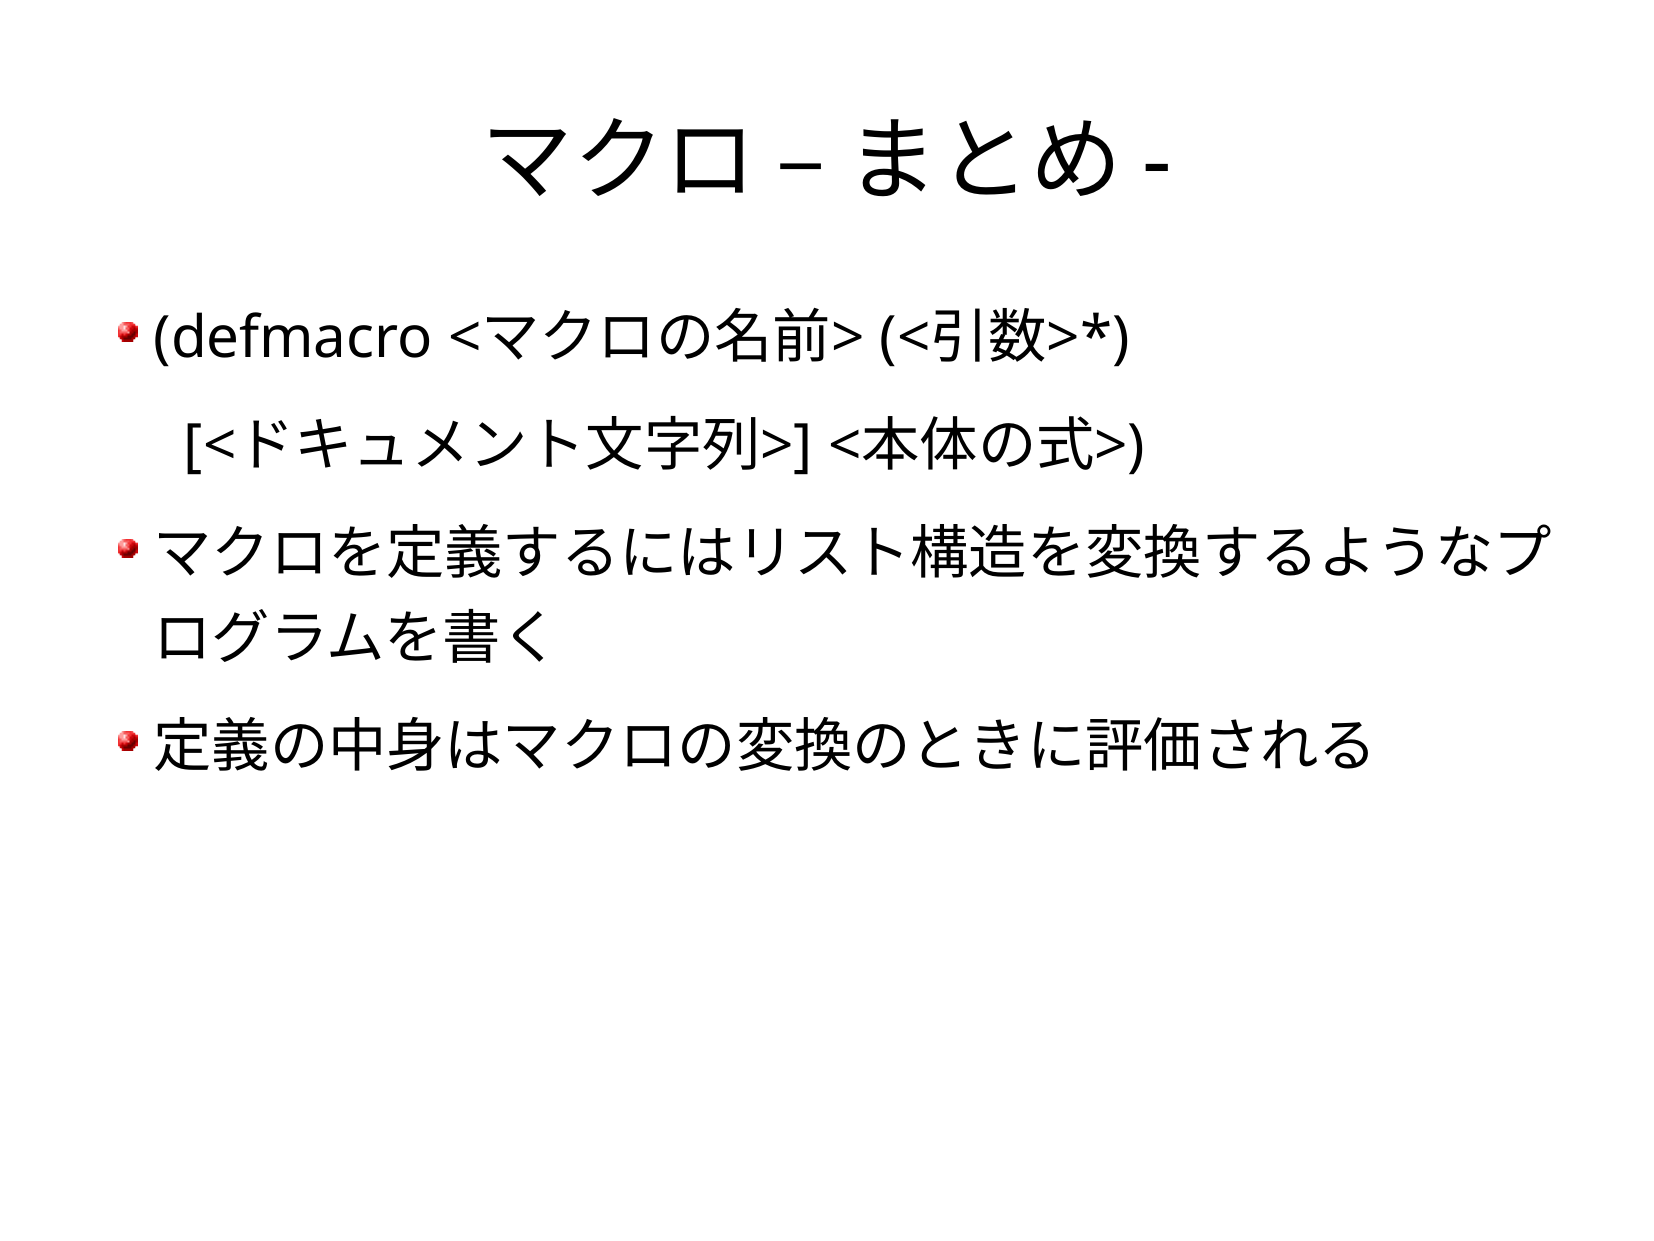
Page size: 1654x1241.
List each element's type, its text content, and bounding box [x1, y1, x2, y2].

title マクロ – まとめ - [82, 56, 1571, 250]
list (defmacro <マクロの名前> (<引数>*) [<ドキュメント文字列>] <本体の式>) マクロを定義するにはリスト構造を変換するようなプログラムを書く 定義の中身はマクロの変換のときに評価される [82, 290, 1571, 1109]
